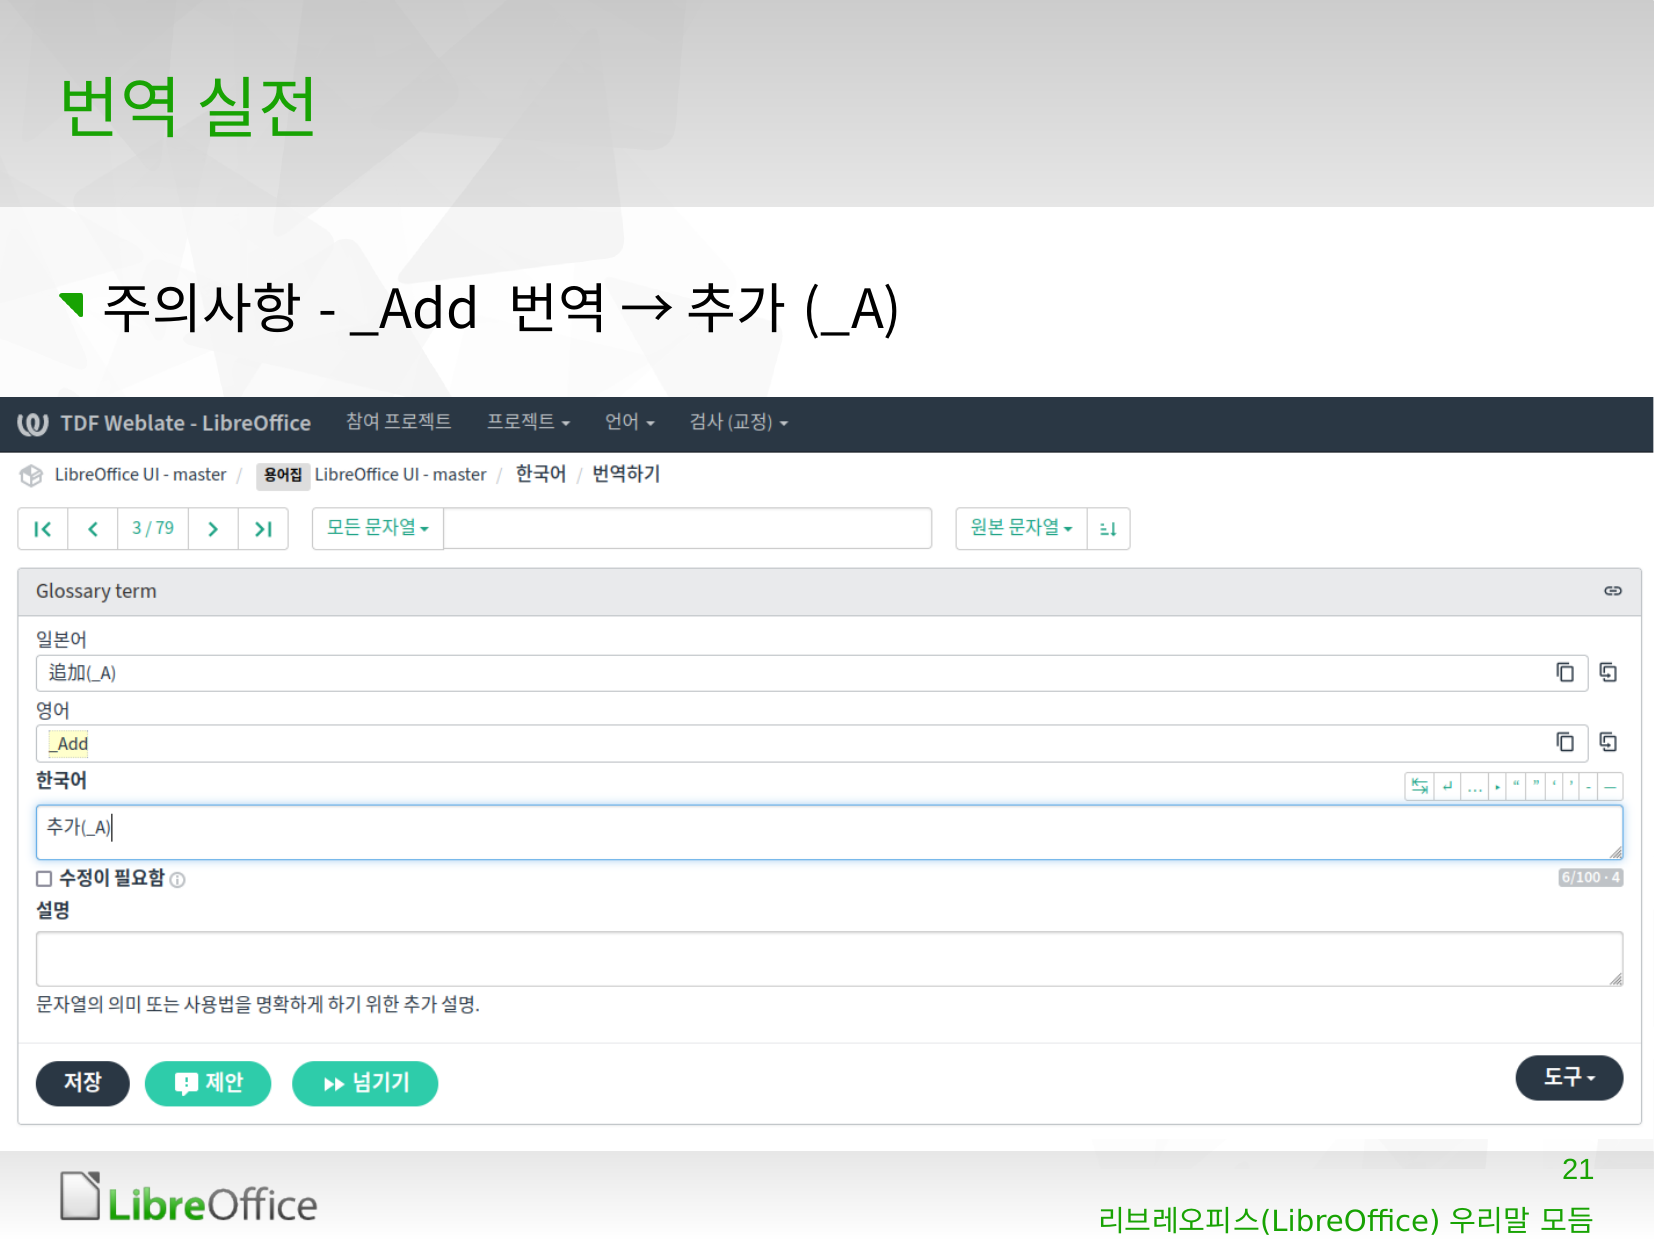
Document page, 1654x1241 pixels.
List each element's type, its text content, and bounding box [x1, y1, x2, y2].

title 번역 실전 [59, 29, 1595, 178]
picture [41, 1152, 337, 1240]
picture [0, 0, 1654, 1169]
list 주의사항- _Add 번역 → 추가(_A) [59, 265, 1595, 397]
